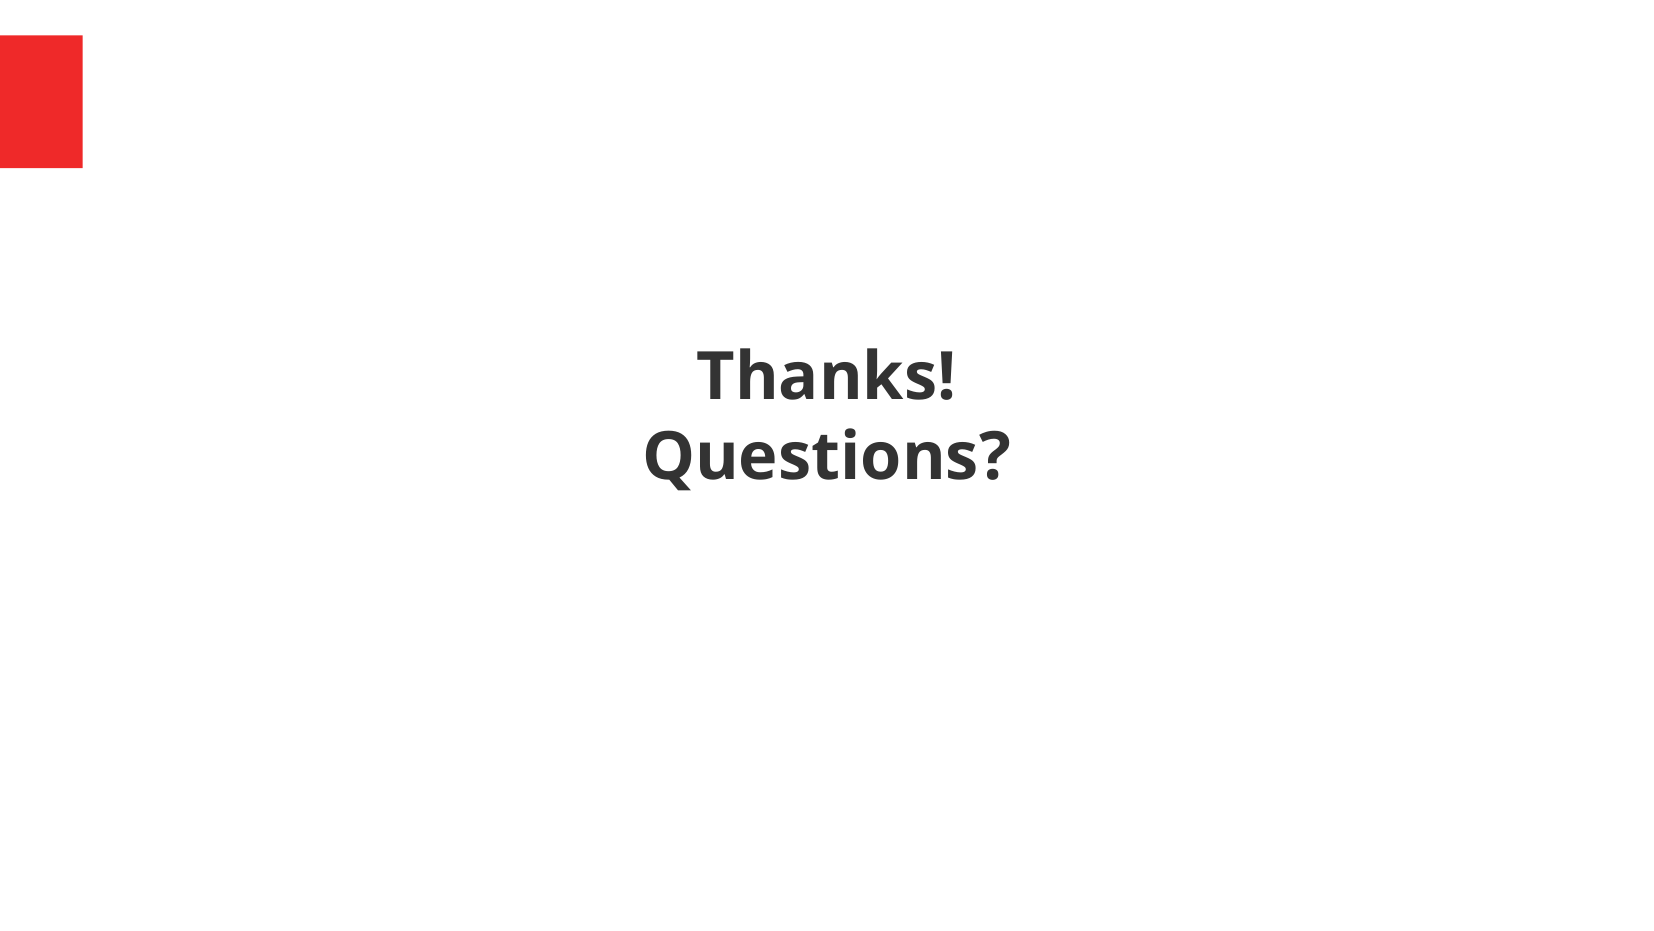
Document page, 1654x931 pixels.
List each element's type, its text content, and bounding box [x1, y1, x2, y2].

text_box Thanks! Questions? [627, 325, 1026, 501]
